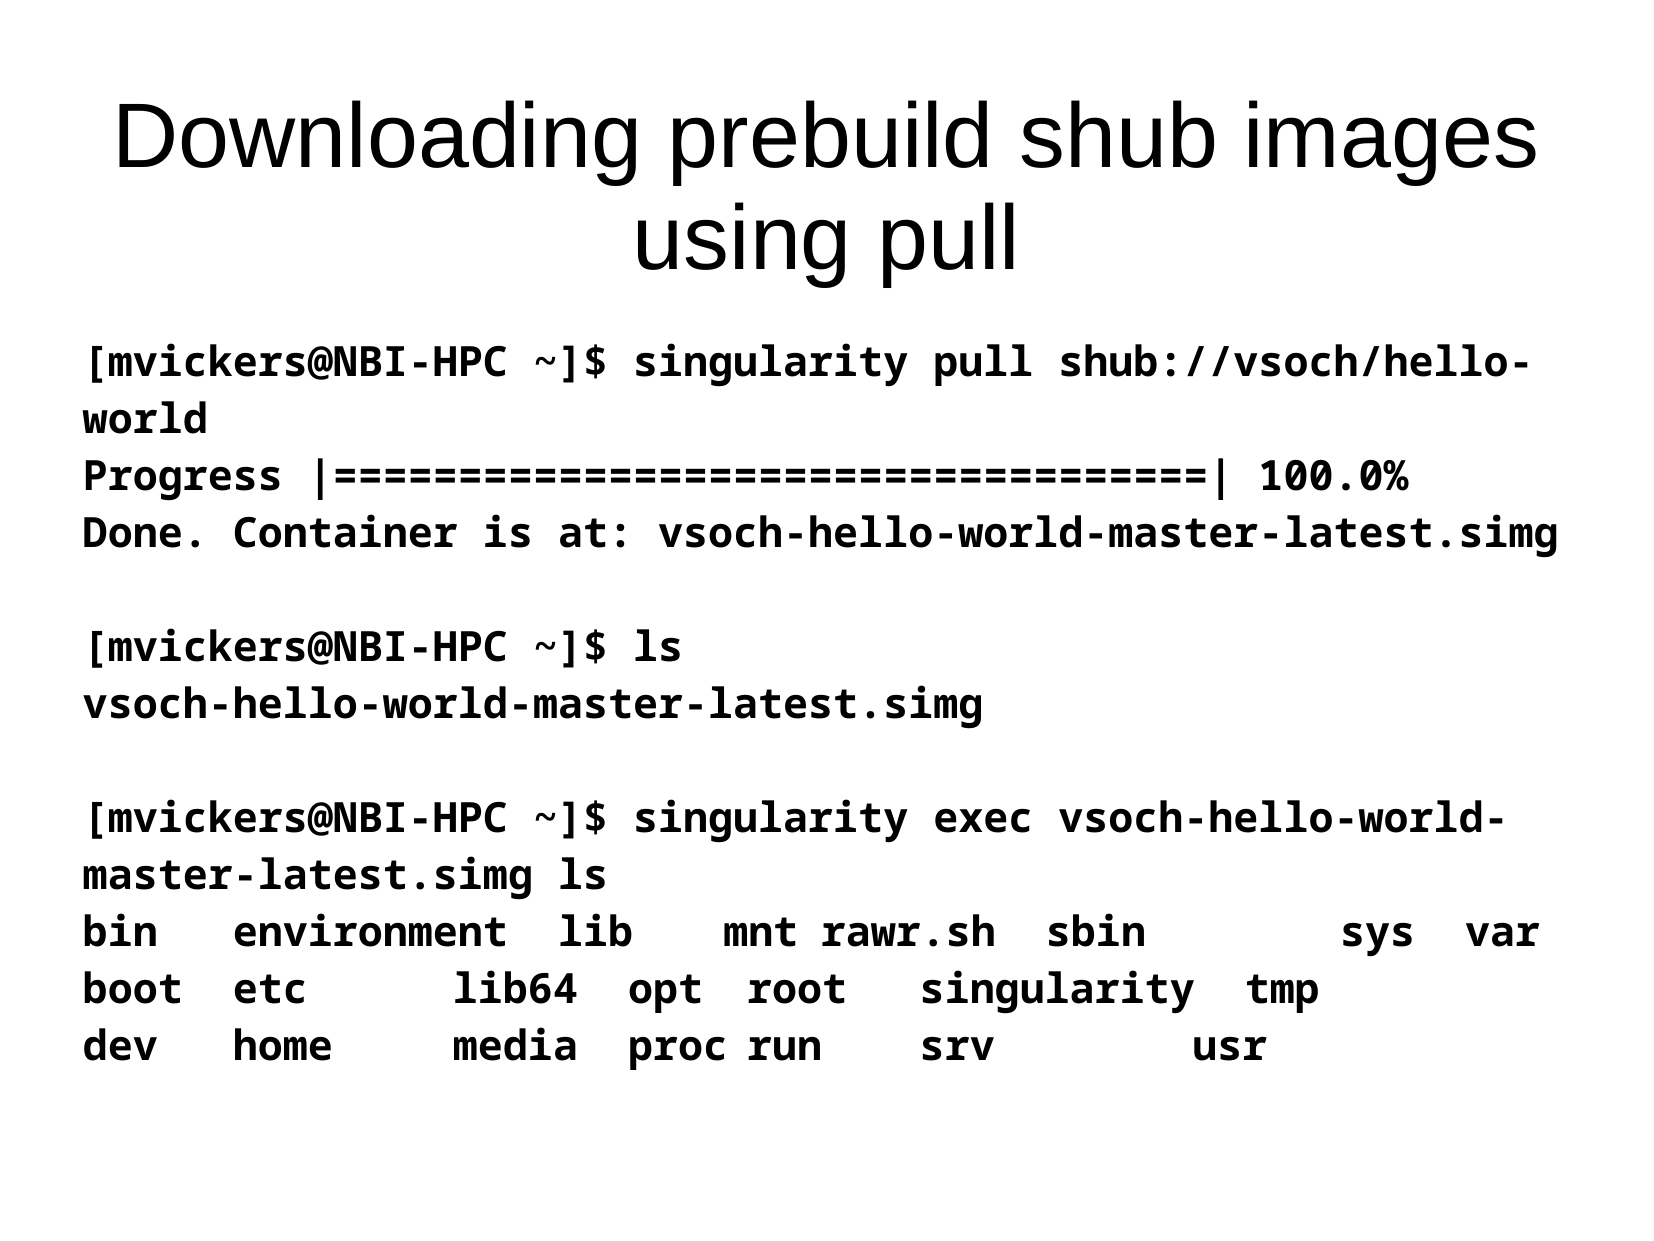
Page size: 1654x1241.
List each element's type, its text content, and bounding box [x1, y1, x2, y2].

text_box [82, 290, 1571, 1025]
subtitle [mvickers@NBI-HPC ~]$ singularity pull shub://vsoch/hello-world Progress |===================================| 100.0% Done. Container is at: vsoch-hello-world-master-latest.simg [mvickers@NBI-HPC ~]$ ls vsoch-hello-world-master-latest.simg [mvickers@NBI-HPC ~]$ singularity exec vsoch-hello-world-master-latest.simg ls bin environment lib mnt rawr.sh sbin sys var boot etc lib64 opt root singularity tmp dev home media proc run srv usr [82, 1025, 1571, 1052]
title Downloading prebuild shub images using pull [82, 83, 1571, 290]
